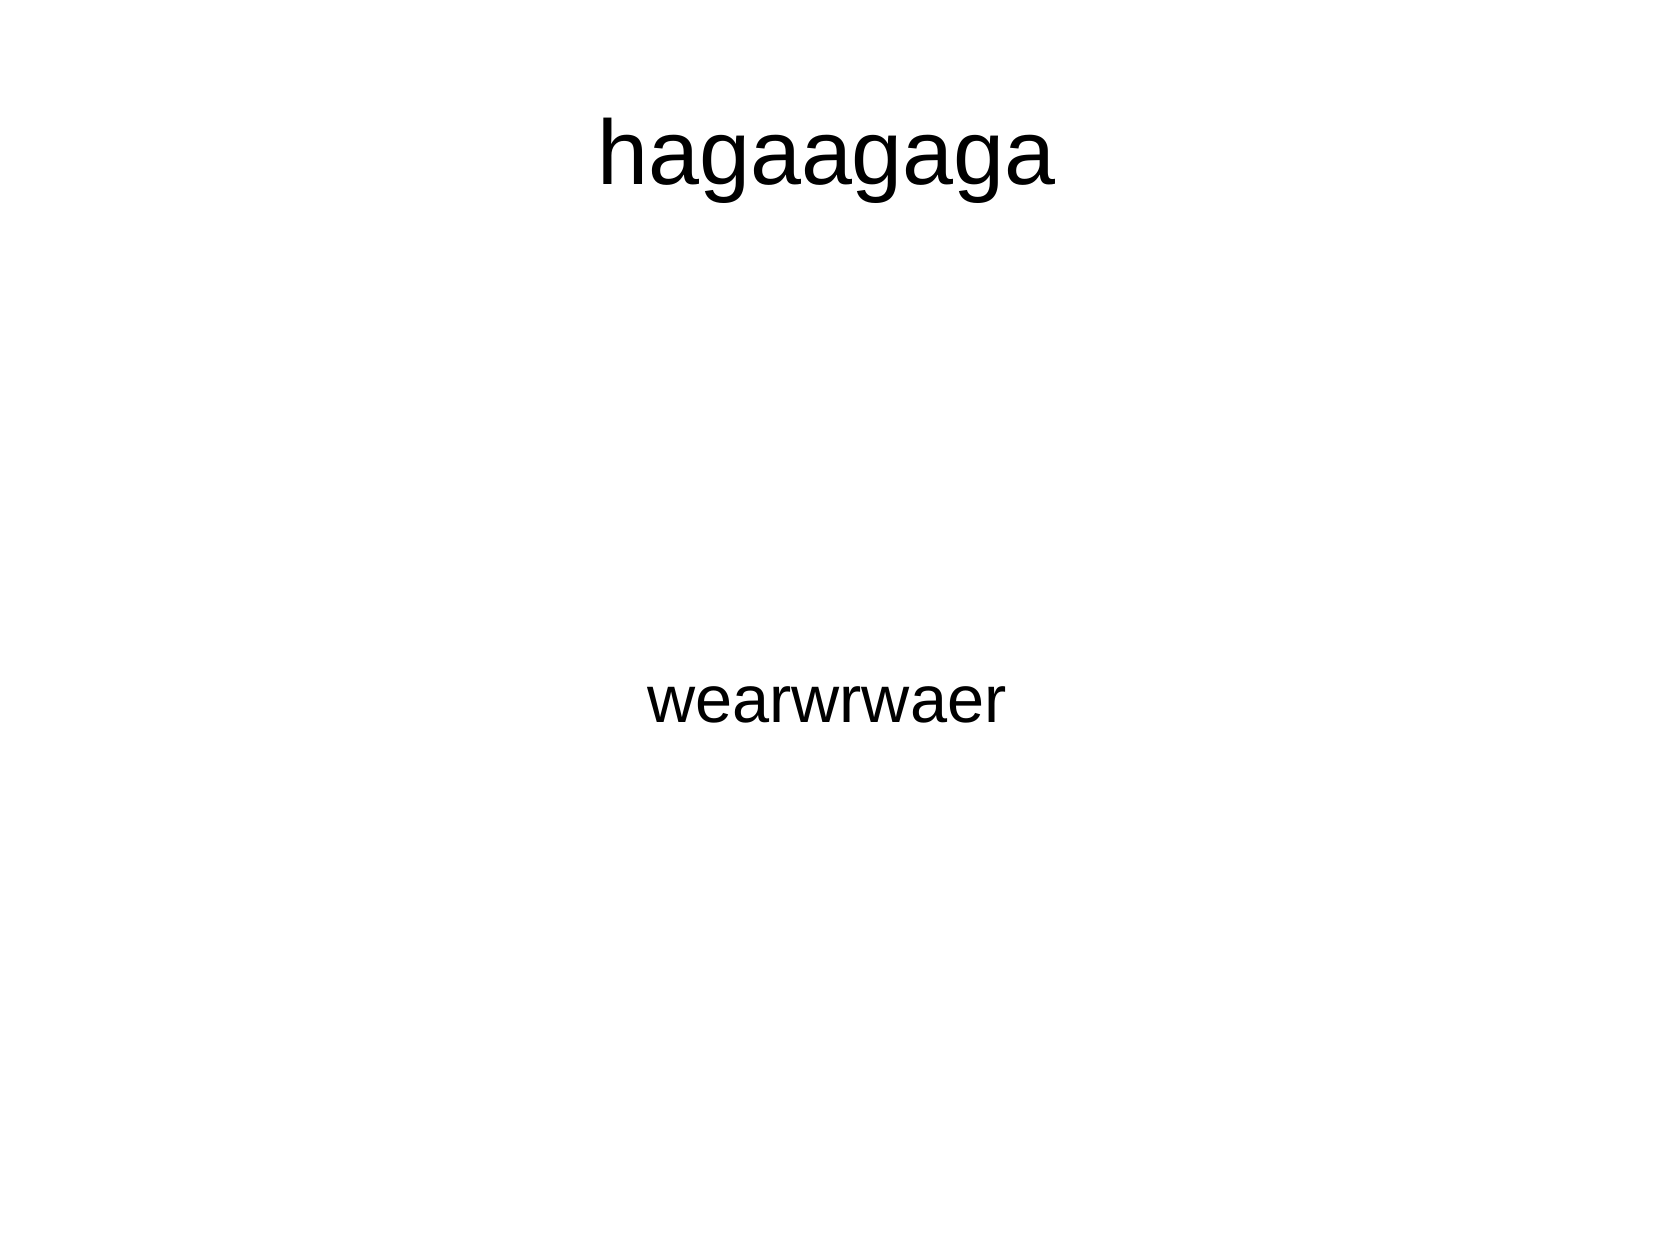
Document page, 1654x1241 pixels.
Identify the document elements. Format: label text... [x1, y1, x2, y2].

title hagaagaga [82, 56, 1571, 250]
subtitle wearwrwaer [82, 297, 1571, 1102]
